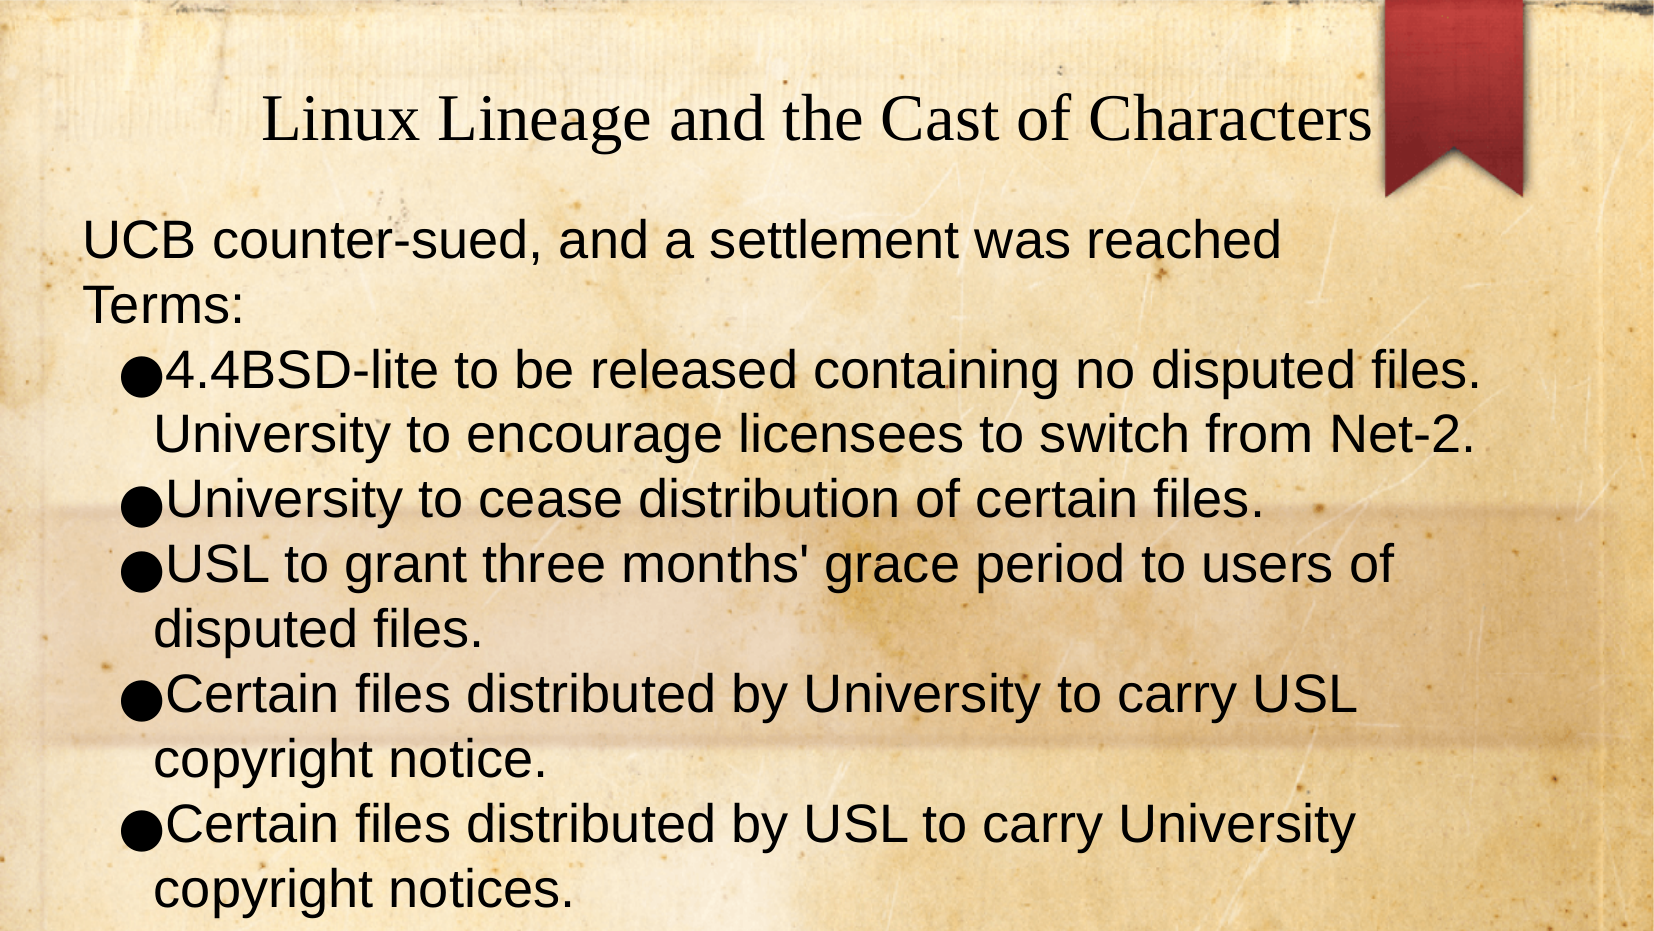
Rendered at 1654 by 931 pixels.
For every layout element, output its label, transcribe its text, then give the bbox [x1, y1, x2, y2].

text_box Linux Lineage and the Cast of Characters [82, 47, 1571, 180]
text_box UCB counter-sued, and a settlement was reached Terms: 4.4BSD-lite to be released containing no disputed files. University to encourage licensees to switch from Net-2. University to cease distribution of certain files. USL to grant three months' grace period to users of disputed files. Certain files distributed by University to carry USL copyright notice. Certain files distributed by USL to carry University copyright notices. USL to permit free distribution of certain files. University not to actively assist in legal attempts to challenge USL's rights to certain files. [82, 234, 1571, 931]
picture [170, 225, 186, 234]
picture [0, 0, 1654, 931]
